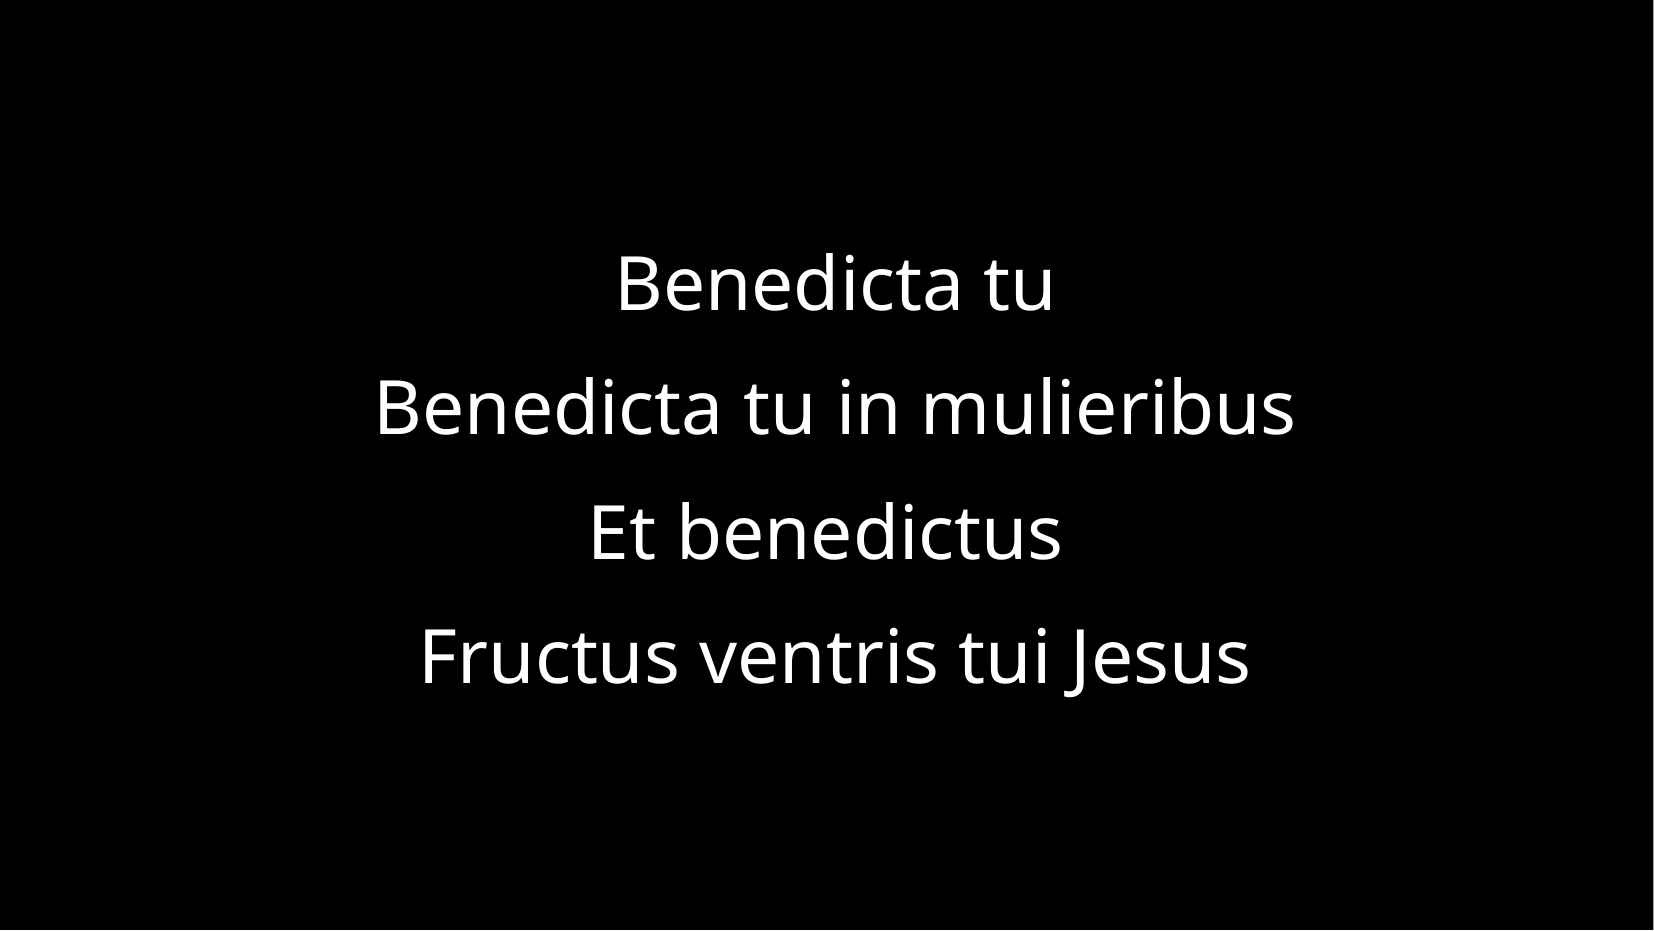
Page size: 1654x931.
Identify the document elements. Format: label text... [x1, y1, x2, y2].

list Benedicta tu Benedicta tu in mulieribus Et benedictus Fructus ventris tui Jesus [0, 230, 1654, 922]
